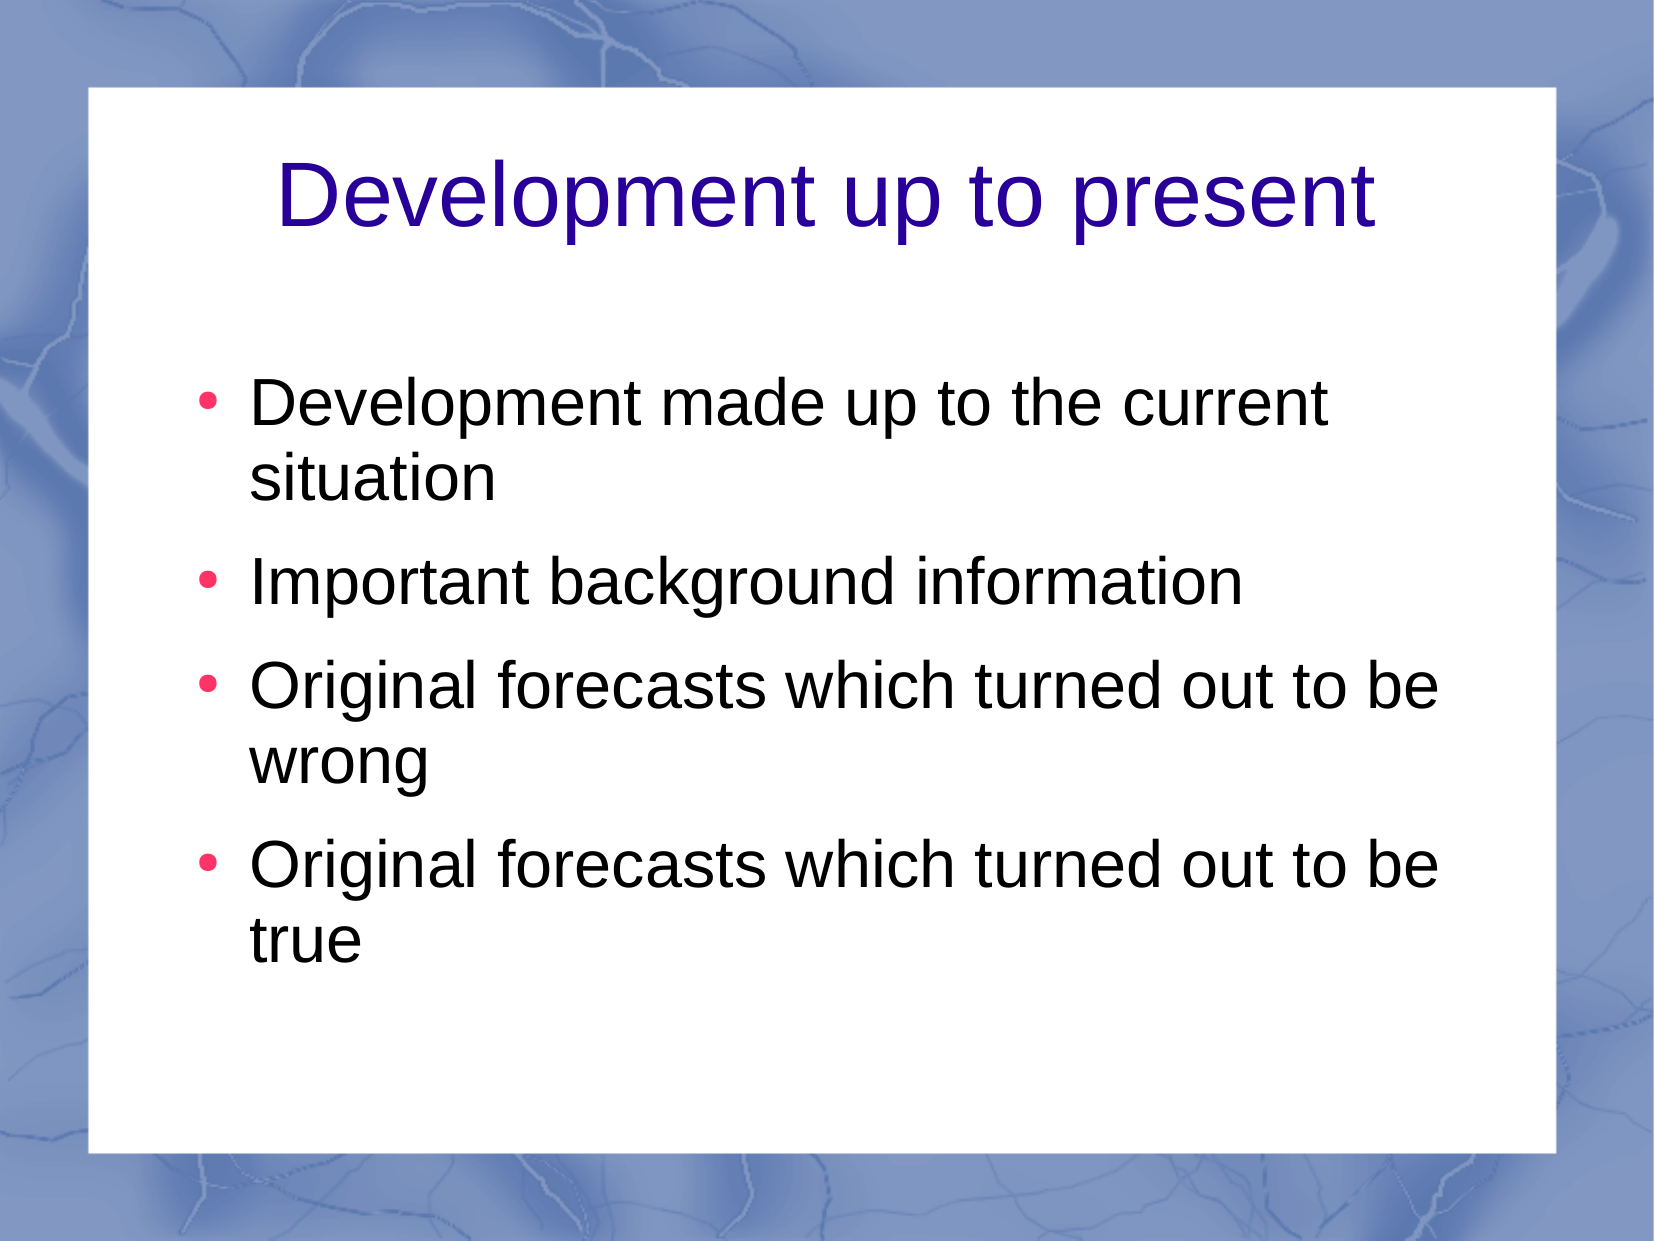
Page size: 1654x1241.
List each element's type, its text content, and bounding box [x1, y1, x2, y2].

title Development up to present [118, 90, 1536, 298]
picture [0, 0, 1654, 1241]
list Development made up to the current situation Important background information Original forecasts which turned out to be wrong Original forecasts which turned out to be true [178, 364, 1570, 1147]
